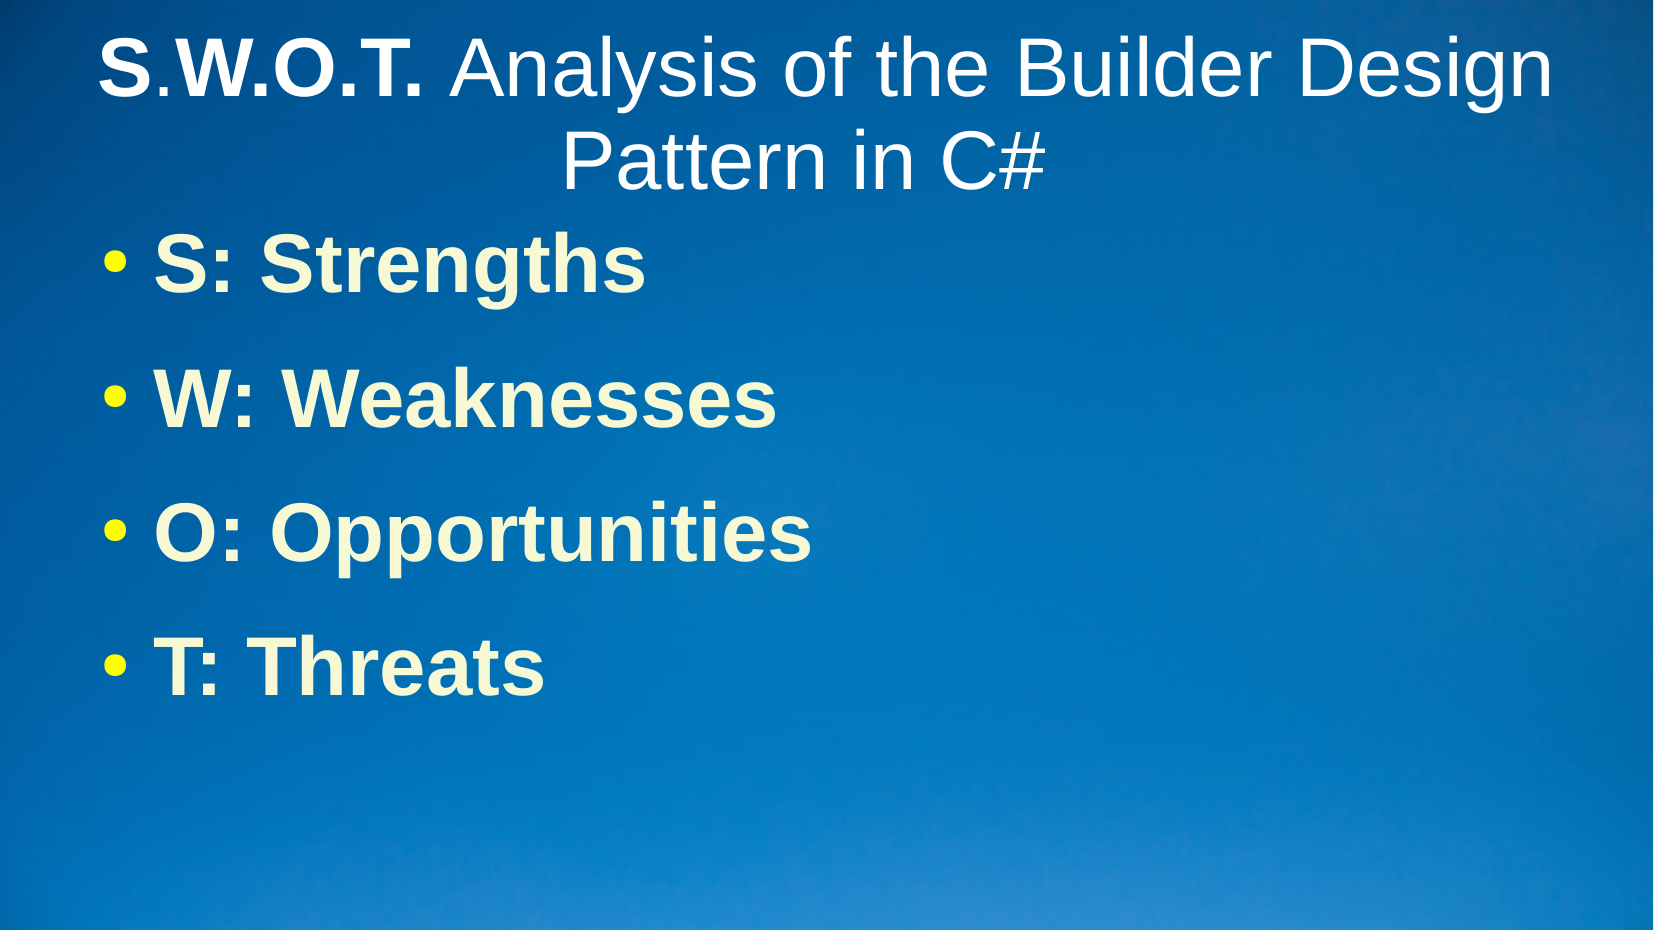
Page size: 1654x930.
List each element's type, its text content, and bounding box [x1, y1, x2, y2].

picture [0, 0, 1654, 930]
title S.W.O.T. Analysis of the Builder Design Pattern in C# [82, 21, 1571, 208]
list S: Strengths W: Weaknesses O: Opportunities T: Threats [82, 217, 1571, 757]
